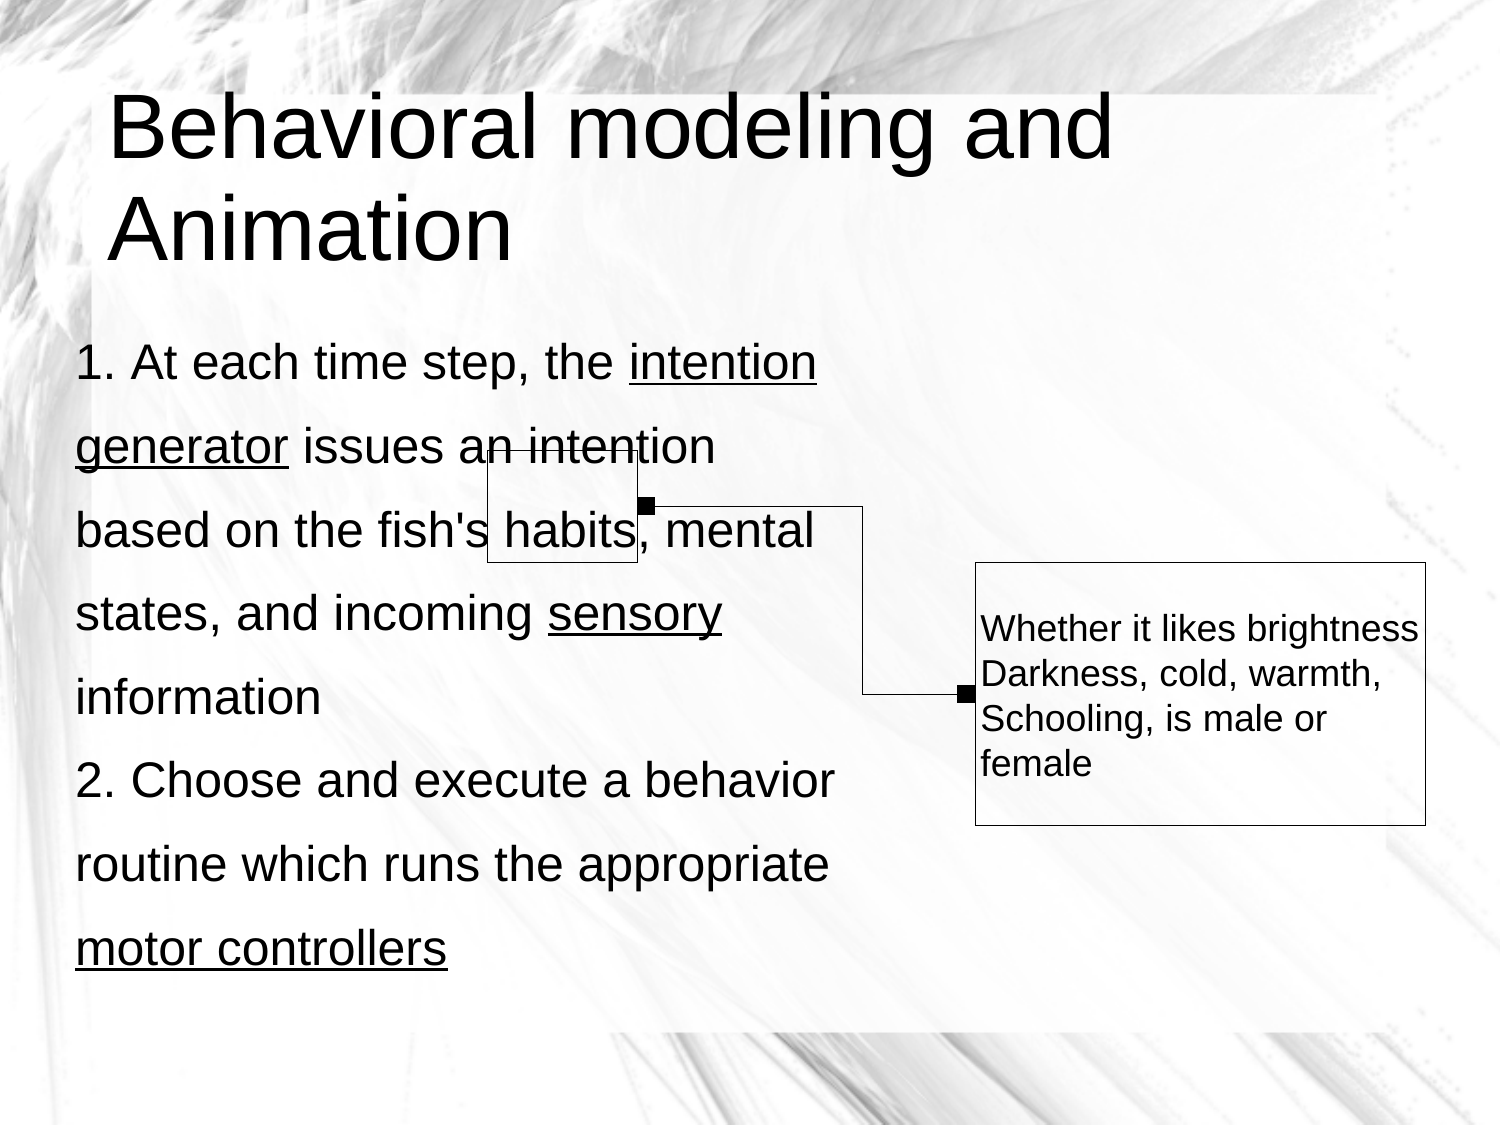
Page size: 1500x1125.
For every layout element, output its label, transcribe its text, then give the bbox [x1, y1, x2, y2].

picture [0, 0, 1500, 1125]
text_box Whether it likes brightness Darkness, cold, warmth, Schooling, is male or female [975, 562, 1426, 826]
title Behavioral modeling and Animation [107, 75, 1367, 281]
subtitle At each time step, the intention generator issues an intention based on the fish's habits, mental states, and incoming sensory information Choose and execute a behavior routine which runs the appropriate motor controllers [75, 269, 863, 1013]
